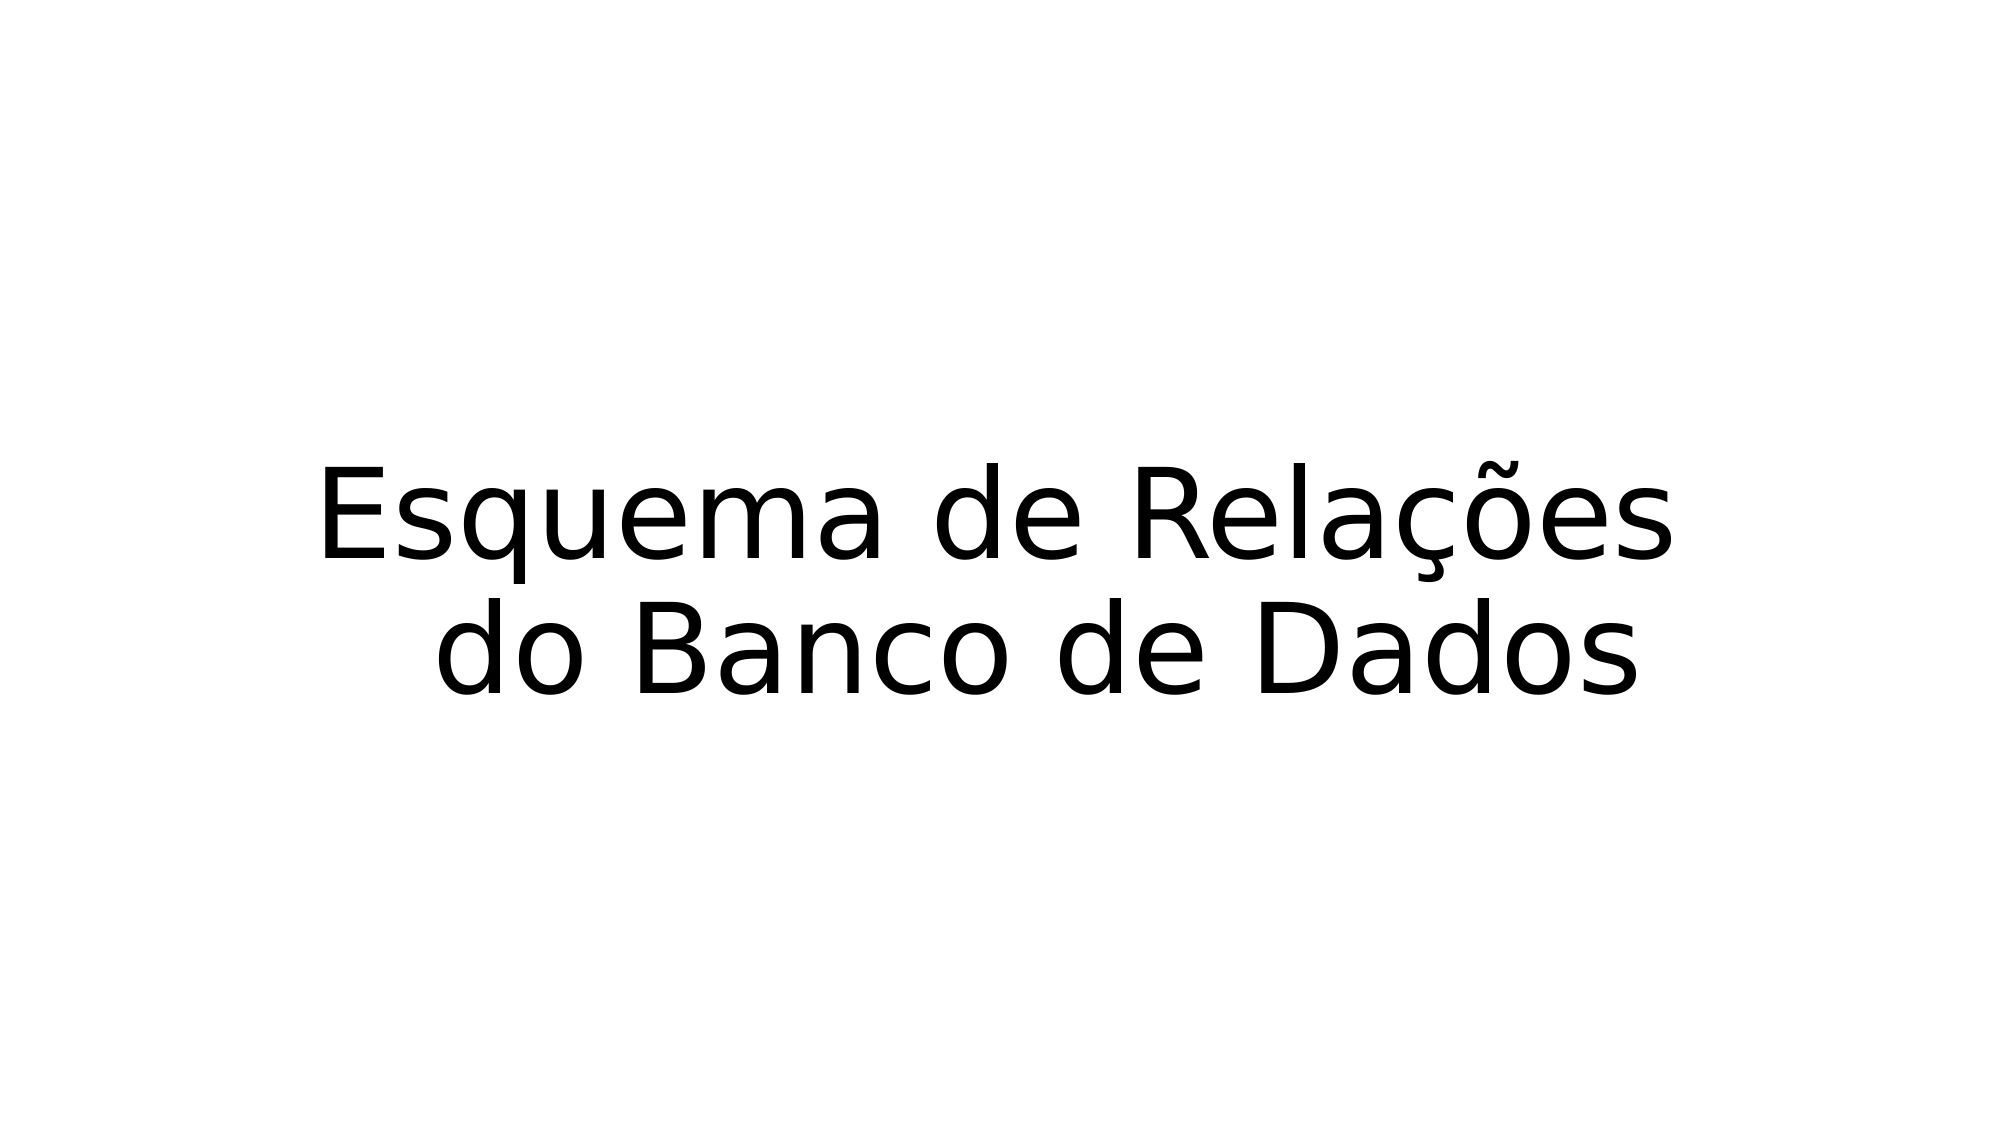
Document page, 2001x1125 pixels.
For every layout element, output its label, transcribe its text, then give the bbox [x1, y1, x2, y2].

title Esquema de Relações do Banco de Dados [311, 429, 1690, 719]
